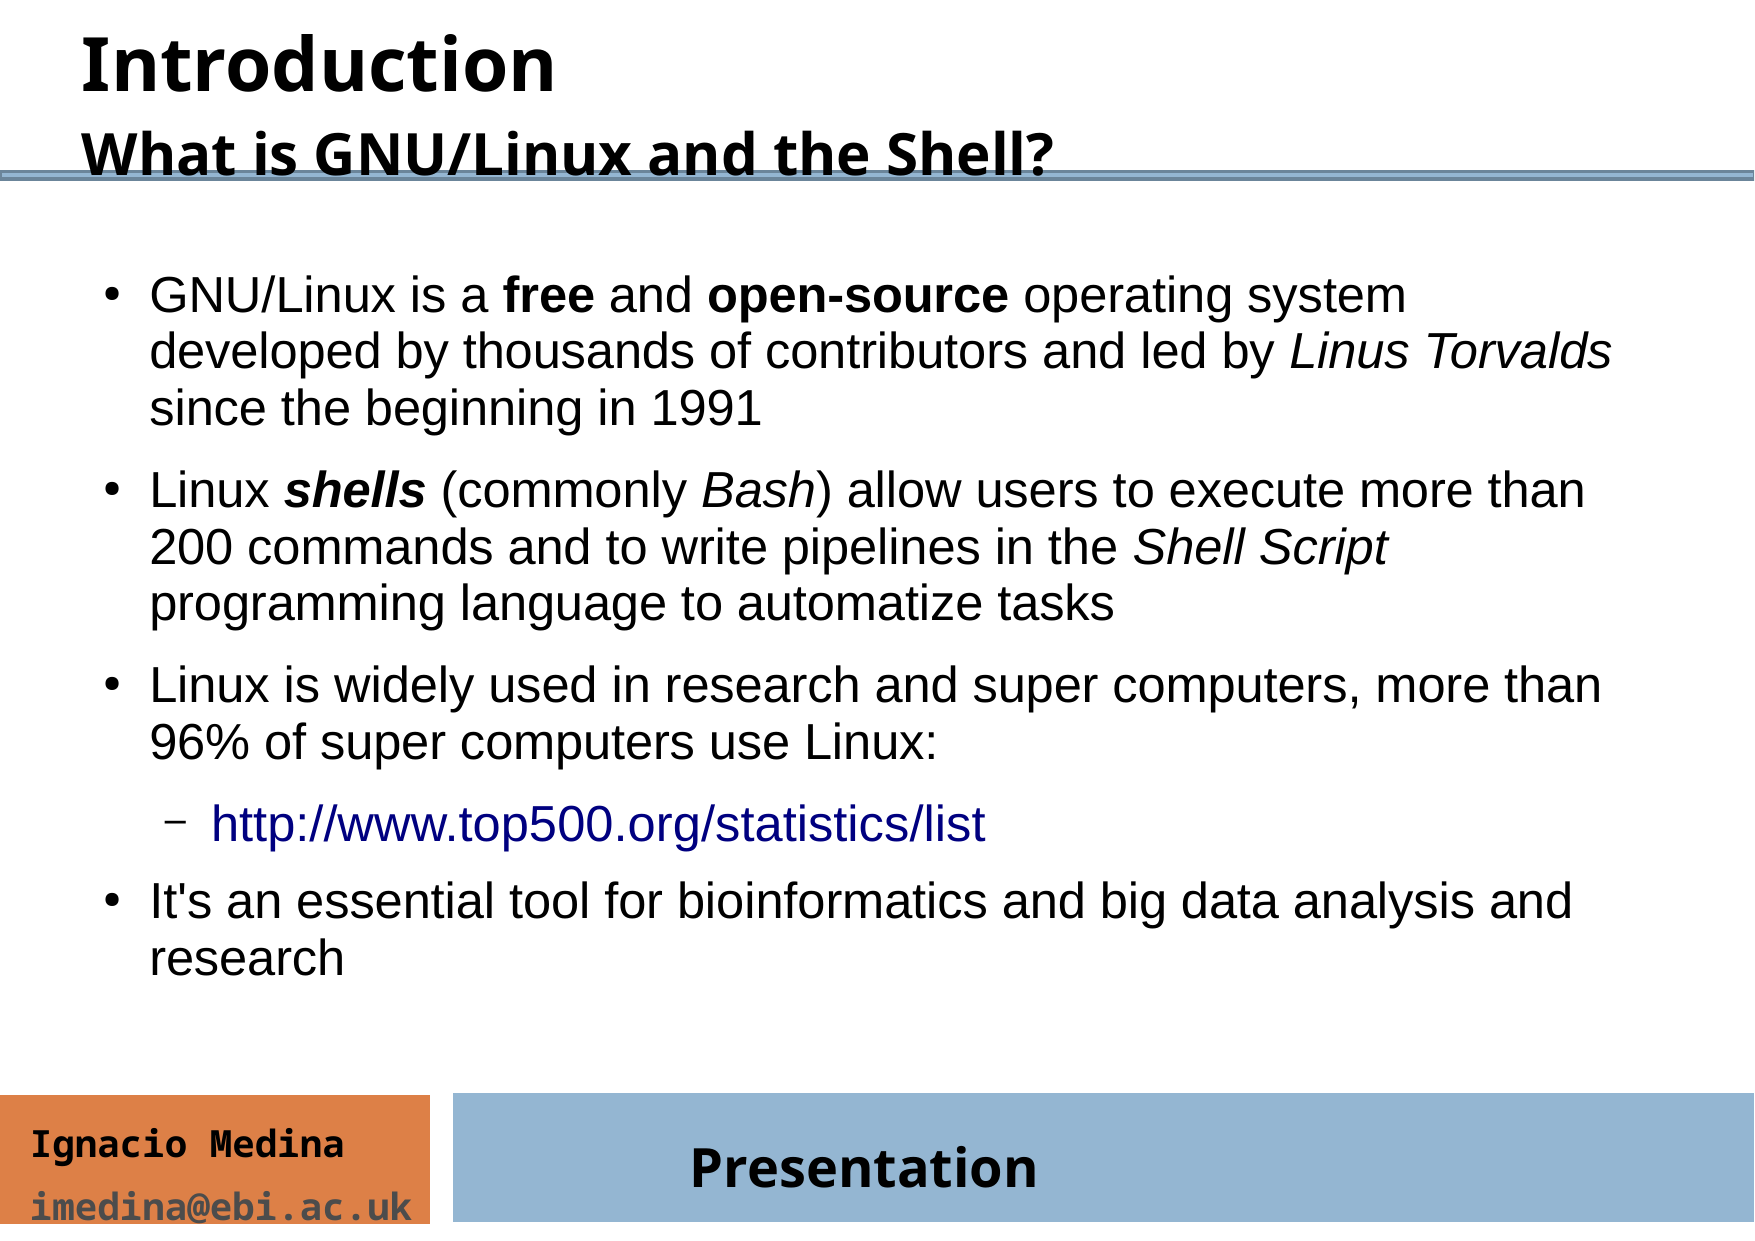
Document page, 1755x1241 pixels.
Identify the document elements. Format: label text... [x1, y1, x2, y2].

text_box Introduction What is GNU/Linux and the Shell? [67, 3, 1688, 174]
list GNU/Linux is a free and open-source operating system developed by thousands of contributors and led by Linus Torvalds since the beginning in 1991 Linux shells (commonly Bash) allow users to execute more than 200 commands and to write pipelines in the Shell Script programming language to automatize tasks Linux is widely used in research and super computers, more than 96% of super computers use Linux: http://www.top500.org/statistics/list It's an essential tool for bioinformatics and big data analysis and research [87, 266, 1632, 986]
text_box Presentation [675, 1122, 1726, 1201]
text_box [0, 171, 1754, 179]
text_box Ignacio Medina imedina@ebi.ac.uk [15, 1110, 436, 1224]
